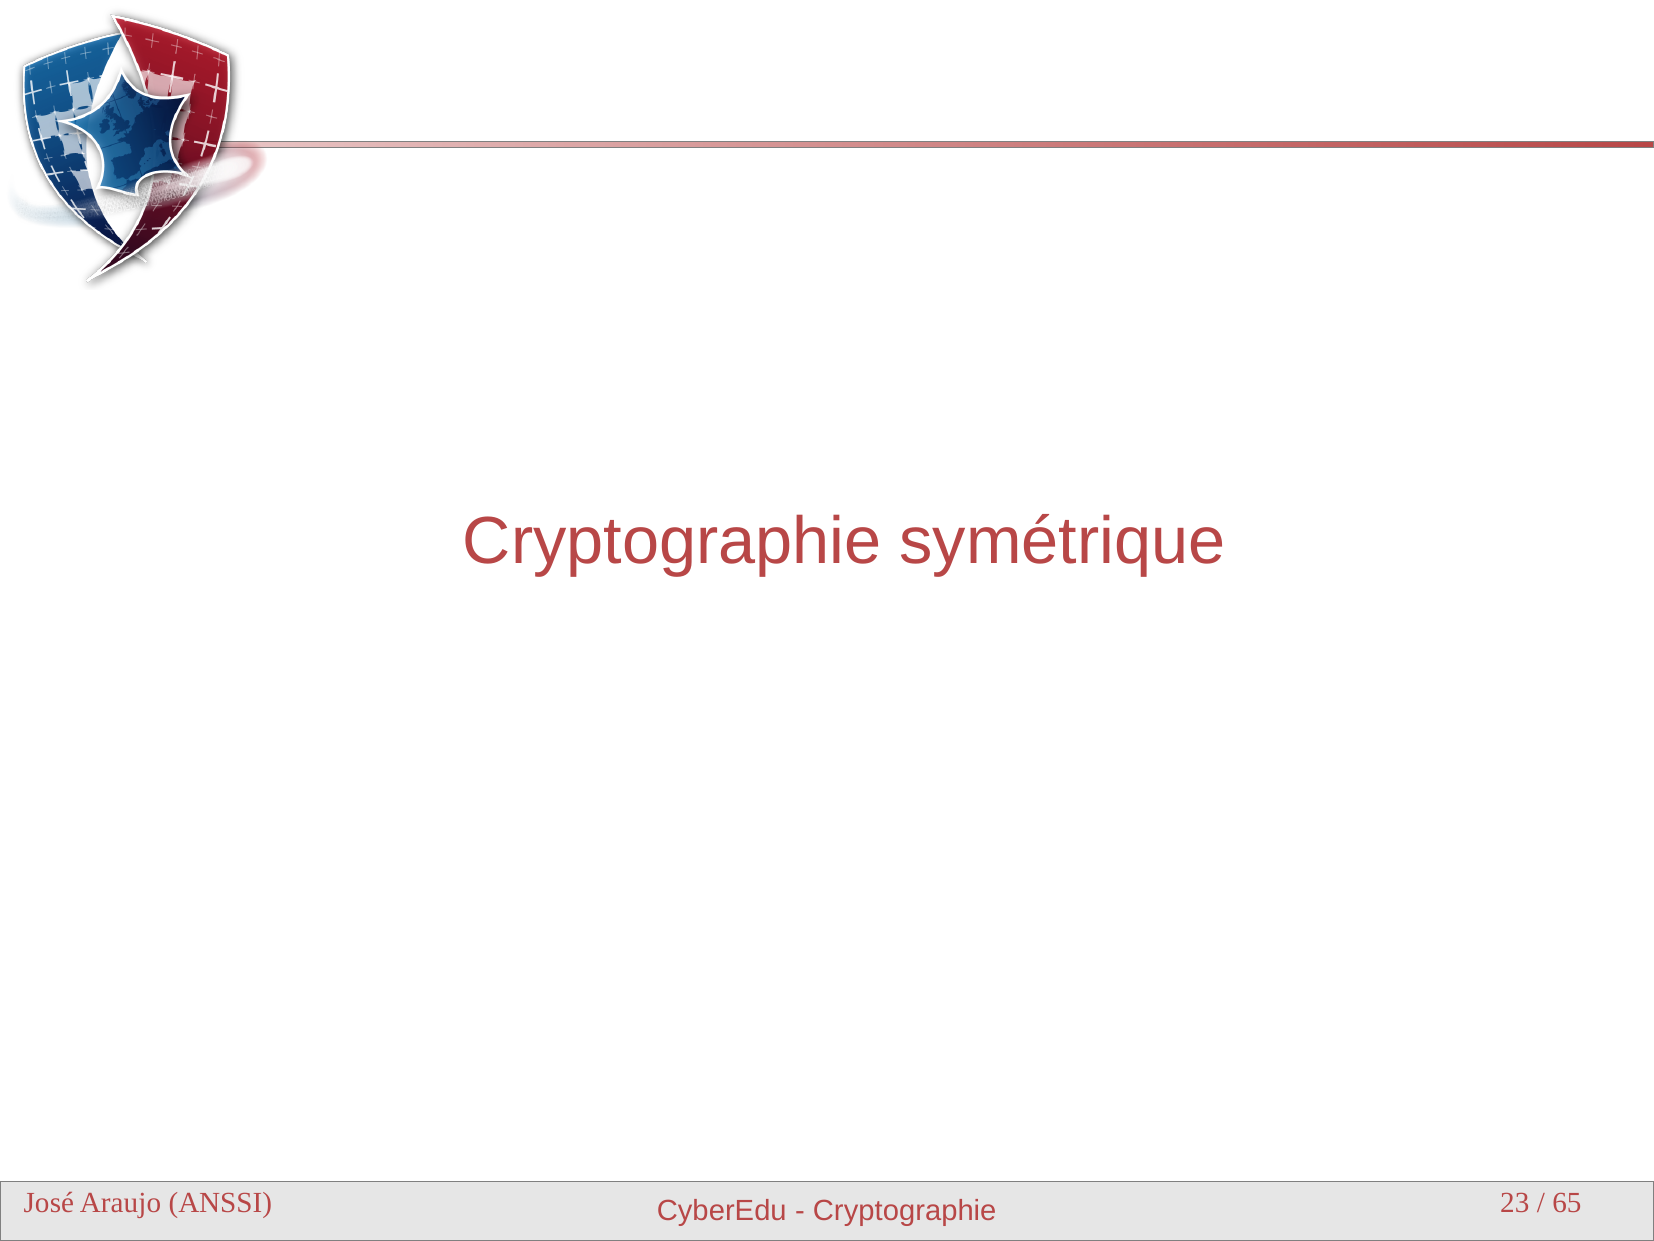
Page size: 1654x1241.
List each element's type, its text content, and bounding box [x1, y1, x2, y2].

text_box Cryptographie symétrique [118, 489, 1571, 579]
picture [0, 0, 272, 290]
